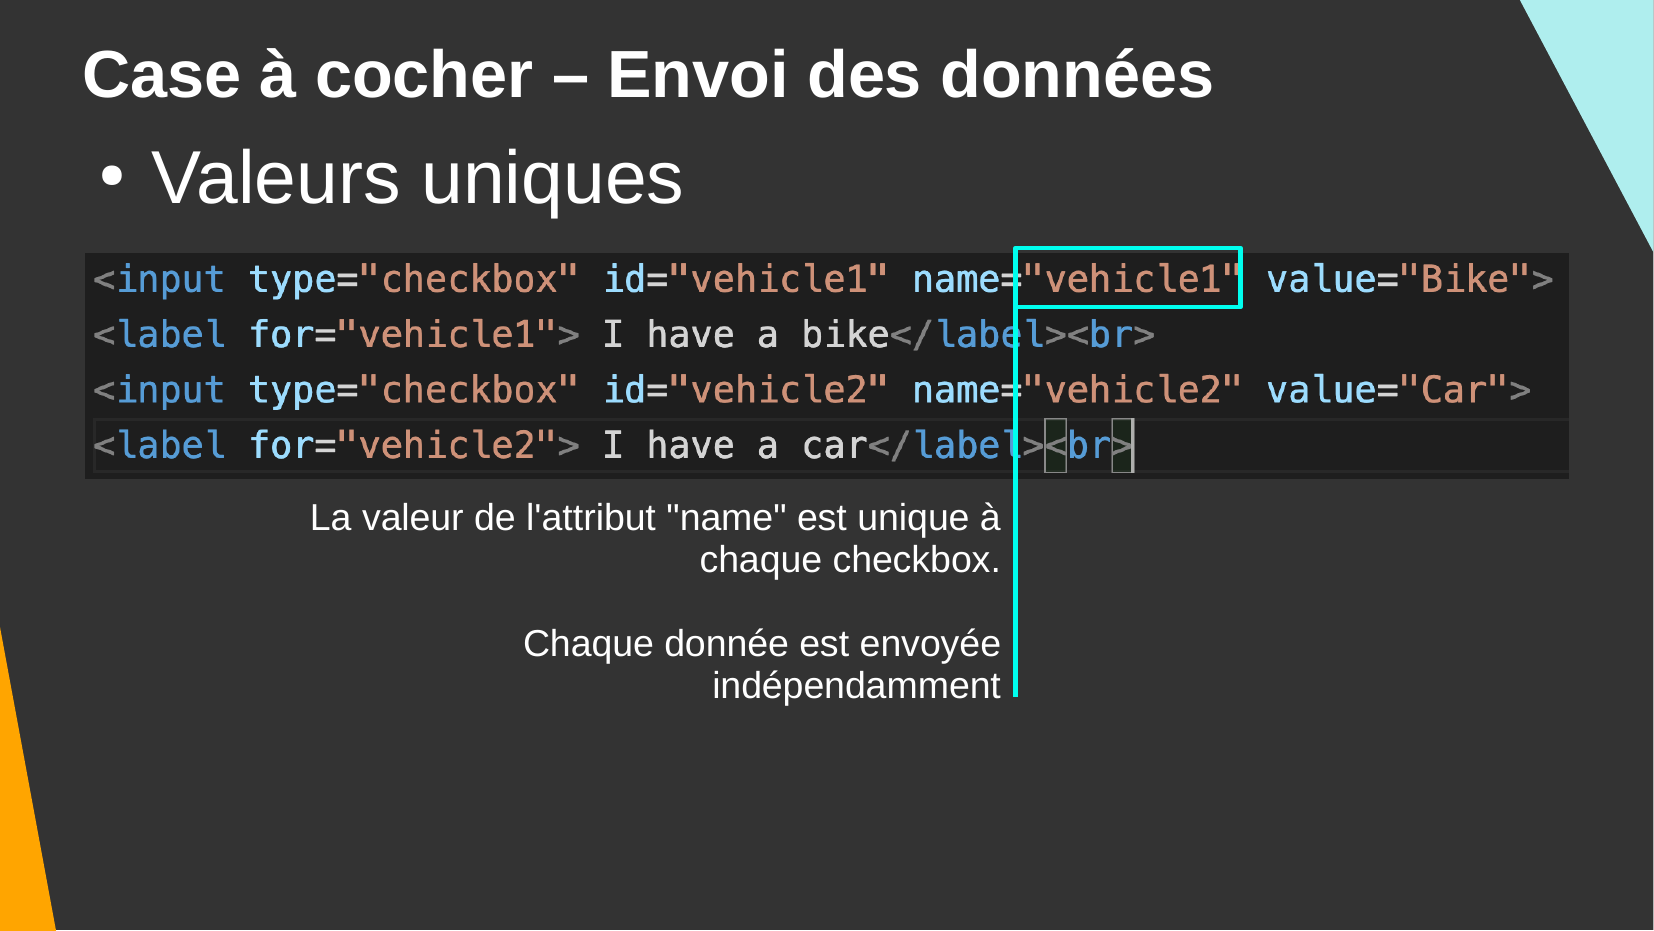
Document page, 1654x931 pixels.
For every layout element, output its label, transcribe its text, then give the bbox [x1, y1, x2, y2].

picture [85, 253, 1013, 479]
text_box [0, 627, 57, 931]
text_box La valeur de l'attribut "name" est unique à chaque checkbox. Chaque donnée est envoyée indépendamment [236, 489, 1016, 714]
picture [1018, 253, 1238, 305]
picture [1018, 253, 1569, 479]
list Valeurs uniques [80, 135, 1605, 225]
text_box [1519, 0, 1654, 254]
title Case à cocher – Envoi des données [82, 37, 1571, 114]
